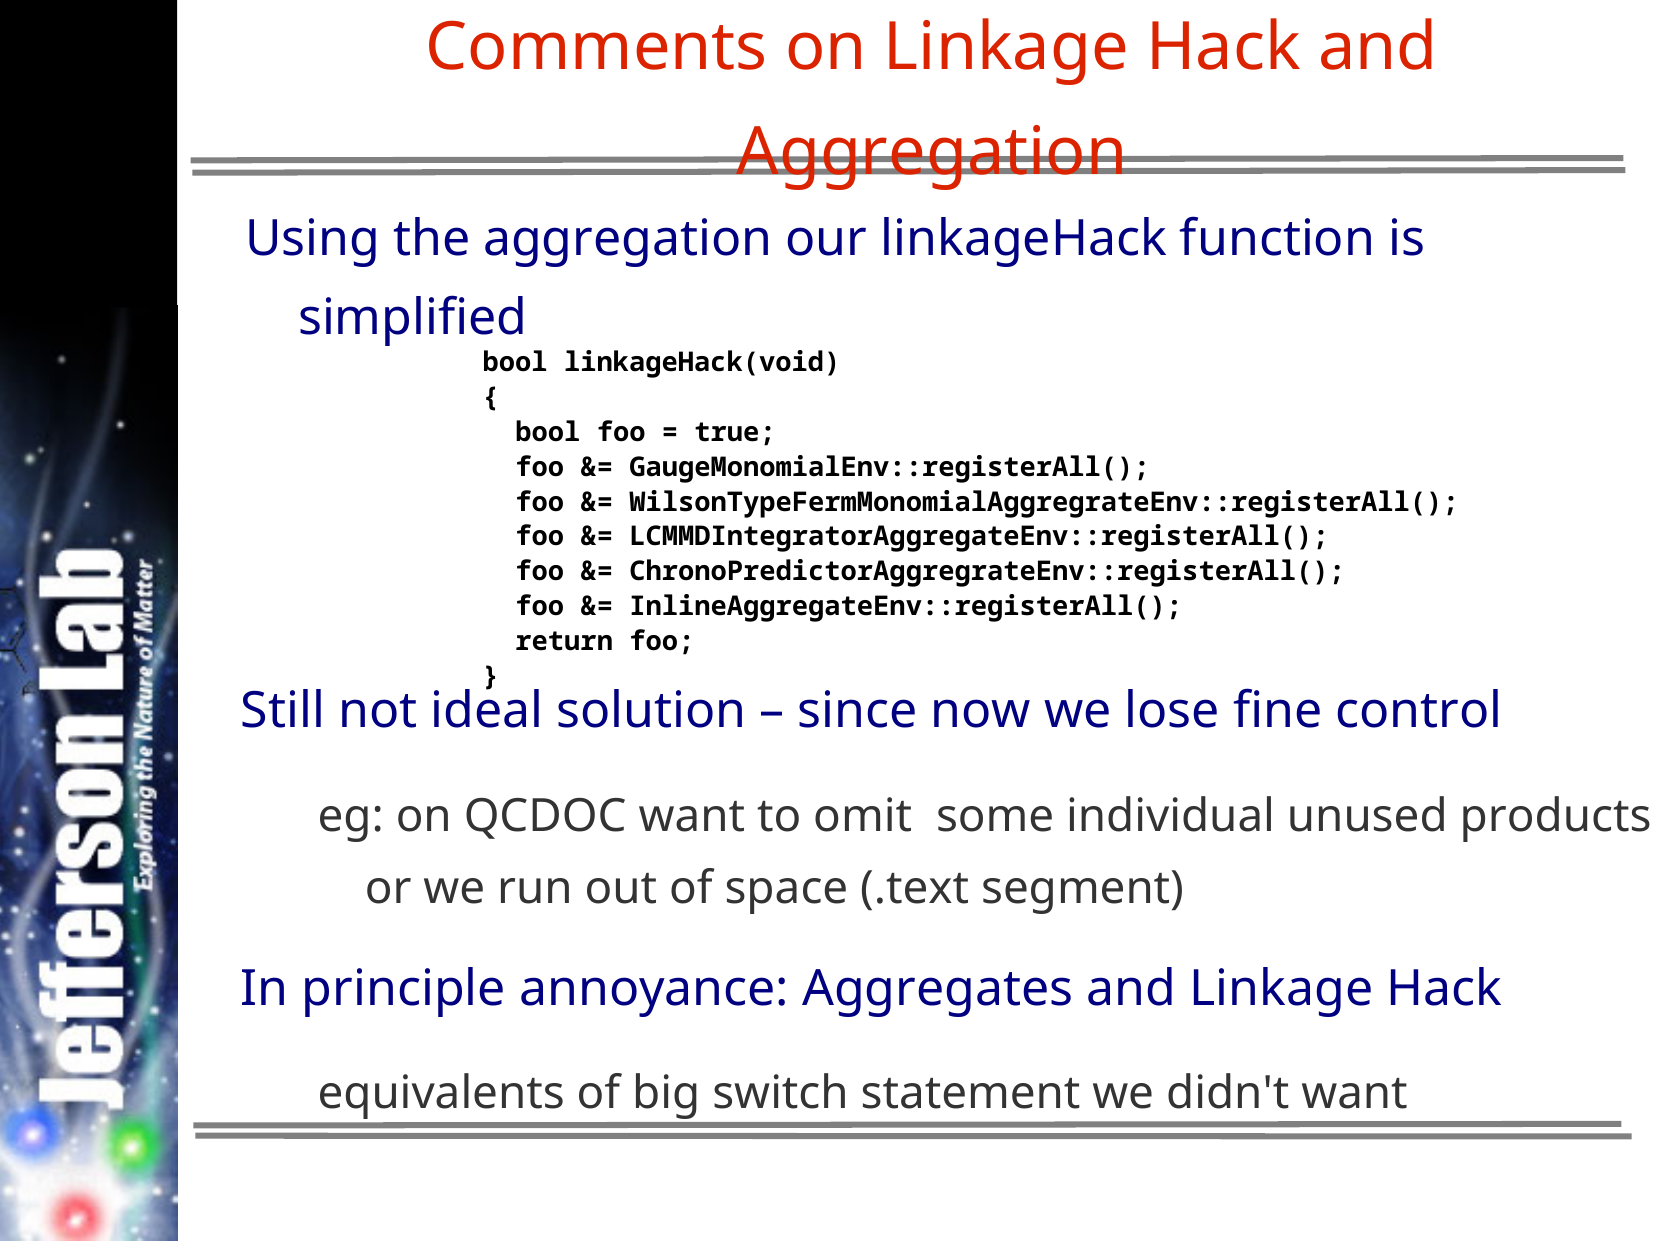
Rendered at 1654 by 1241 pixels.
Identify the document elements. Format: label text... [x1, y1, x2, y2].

list Using the aggregation our linkageHack function is simplified [227, 190, 1628, 354]
title Comments on Linkage Hack and Aggregation [231, 23, 1634, 155]
text_box bool linkageHack(void) { bool foo = true; foo &= GaugeMonomialEnv::registerAll(); foo &= WilsonTypeFermMonomialAggregrateEnv::registerAll(); foo &= LCMMDIntegratorAggregateEnv::registerAll(); foo &= ChronoPredictorAggregrateEnv::registerAll(); foo &= InlineAggregateEnv::registerAll(); return foo; } [434, 334, 1552, 663]
picture [0, 308, 178, 1241]
text_box Still not ideal solution – since now we lose fine control eg: on QCDOC want to omit some individual unused products or we run out of space (.text segment) In principle annoyance: Aggregates and Linkage Hack equivalents of big switch statement we didn't want [223, 663, 1654, 1123]
